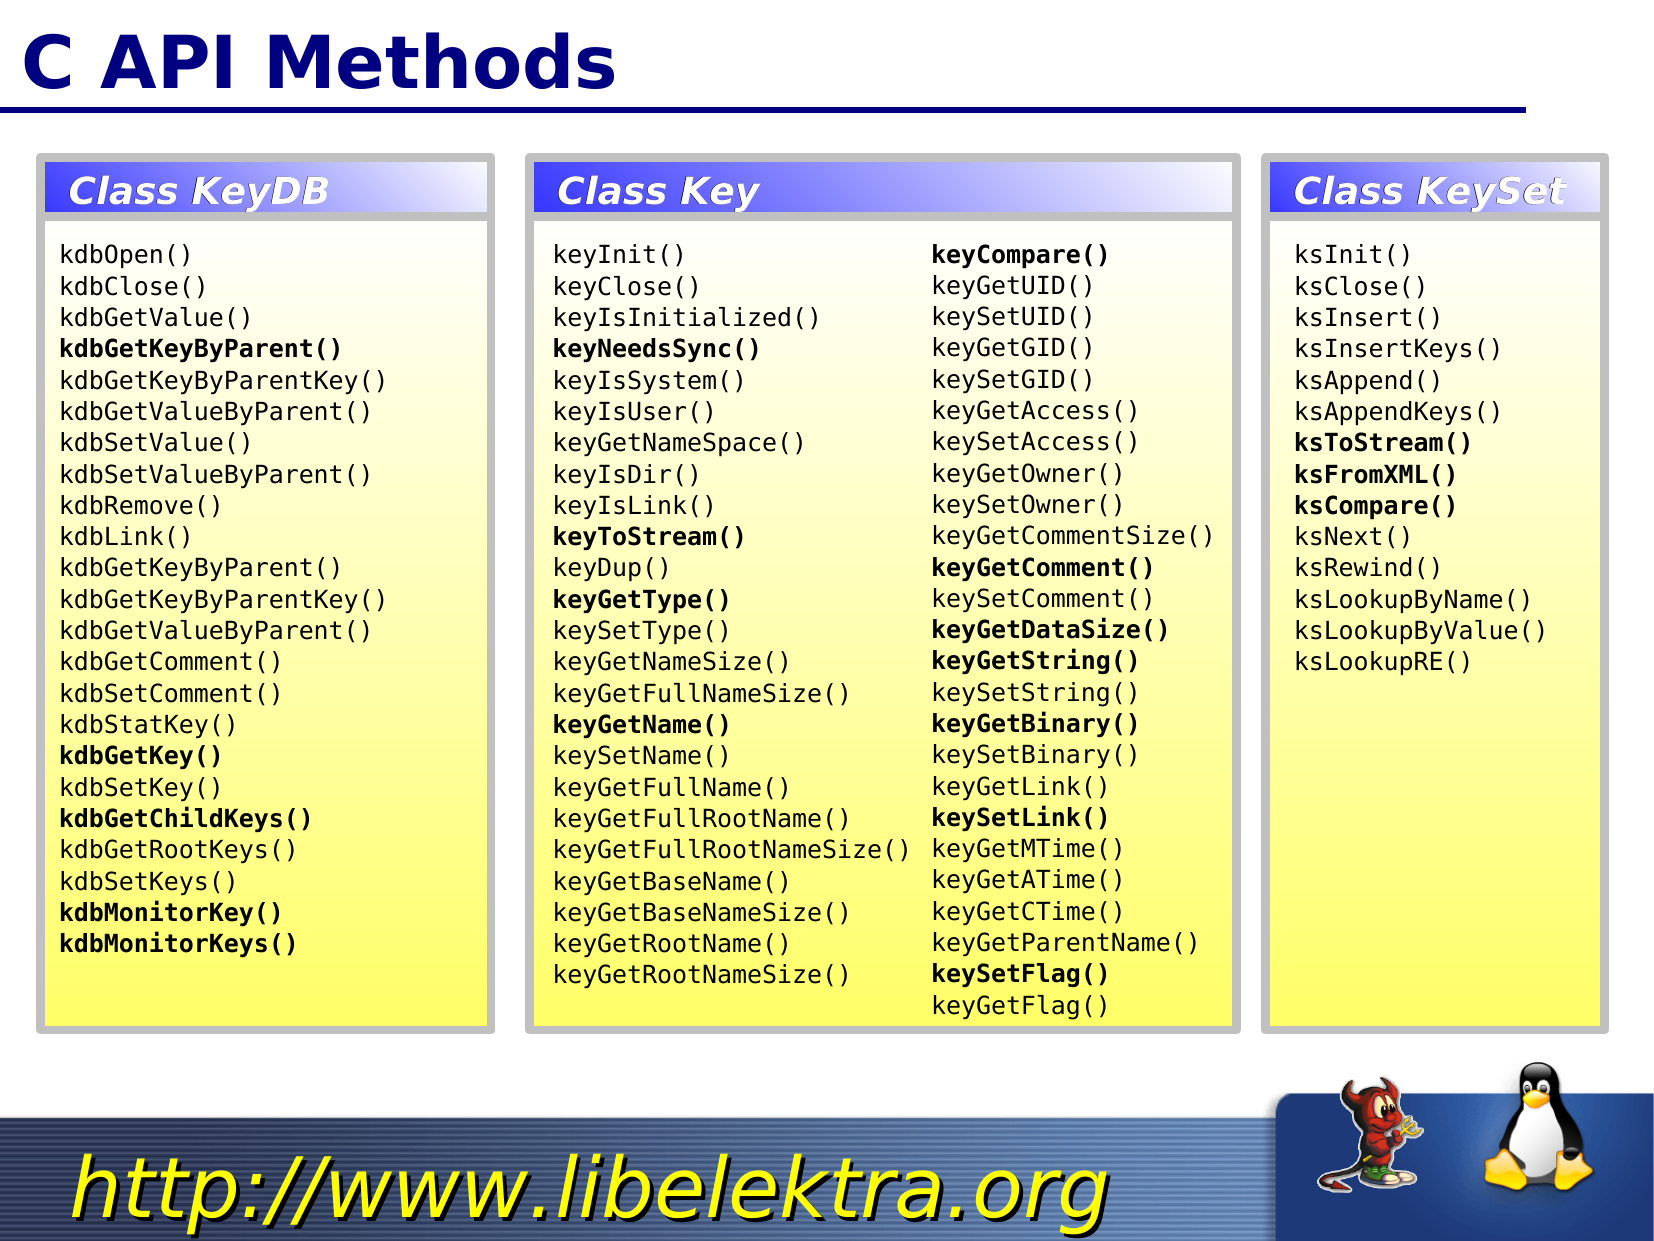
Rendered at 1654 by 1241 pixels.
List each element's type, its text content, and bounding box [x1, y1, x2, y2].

text_box [1265, 157, 1605, 1030]
text_box Class KeyDB [68, 167, 370, 212]
text_box C API Methods [21, 14, 1611, 110]
text_box ksInit() ksClose() ksInsert() ksInsertKeys() ksAppend() ksAppendKeys() ksToStream() ksFromXML() ksCompare() ksNext() ksRewind() ksLookupByName() ksLookupByValue() ksLookupRE() [1293, 238, 1549, 675]
text_box kdbOpen() kdbClose() kdbGetValue() kdbGetKeyByParent() kdbGetKeyByParentKey() kdbGetValueByParent() kdbSetValue() kdbSetValueByParent() kdbRemove() kdbLink() kdbGetKeyByParent() kdbGetKeyByParentKey() kdbGetValueByParent() kdbGetComment() kdbSetComment() kdbStatKey() kdbGetKey() kdbSetKey() kdbGetChildKeys() kdbGetRootKeys() kdbSetKeys() kdbMonitorKey() kdbMonitorKeys() [58, 238, 481, 968]
text_box Class KeySet [1293, 167, 1567, 212]
text_box keyCompare() keyGetUID() keySetUID() keyGetGID() keySetGID() keyGetAccess() keySetAccess() keyGetOwner() keySetOwner() keyGetCommentSize() keyGetComment() keySetComment() keyGetDataSize() keyGetString() keySetString() keyGetBinary() keySetBinary() keyGetLink() keySetLink() keyGetMTime() keyGetATime() keyGetCTime() keyGetParentName() keySetFlag() keyGetFlag() [925, 218, 1223, 1040]
text_box Class Key [557, 167, 760, 213]
picture [0, 1061, 1654, 1241]
text_box [40, 157, 492, 1030]
text_box keyInit() keyClose() keyIsInitialized() keyNeedsSync() keyIsSystem() keyIsUser() keyGetNameSpace() keyIsDir() keyIsLink() keyToStream() keyDup() keyGetType() keySetType() keyGetNameSize() keyGetFullNameSize() keyGetName() keySetName() keyGetFullName() keyGetFullRootName() keyGetFullRootNameSize() keyGetBaseName() keyGetBaseNameSize() keyGetRootName() keyGetRootNameSize() [544, 238, 920, 1049]
text_box [529, 157, 1237, 1030]
